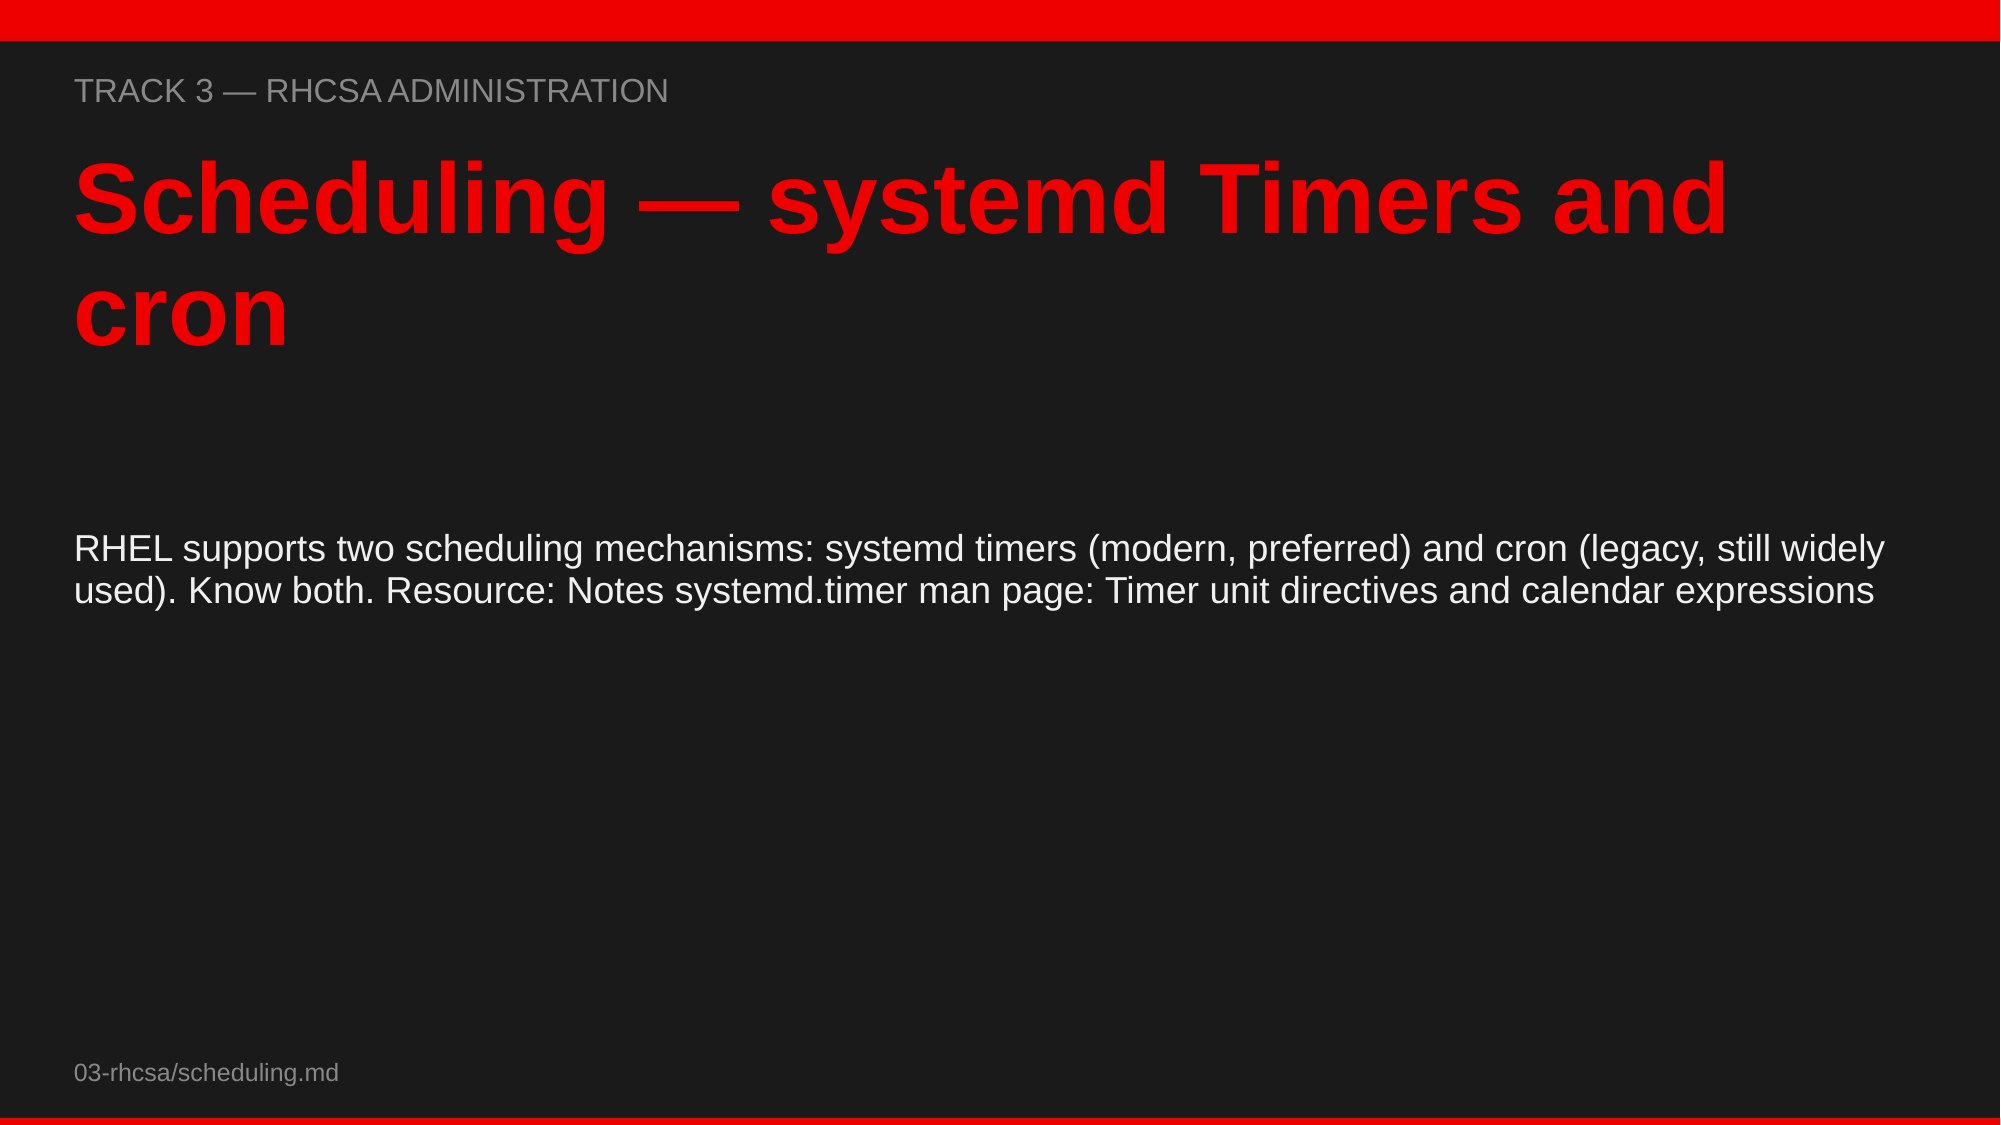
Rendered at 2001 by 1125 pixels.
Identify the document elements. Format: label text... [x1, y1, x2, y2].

text_box TRACK 3 — RHCSA ADMINISTRATION [59, 64, 1942, 119]
text_box Scheduling — systemd Timers and cron [59, 135, 1942, 461]
text_box [0, 0, 2001, 42]
text_box RHEL supports two scheduling mechanisms: systemd timers (modern, preferred) and cron (legacy, still widely used). Know both. Resource: Notes systemd.timer man page: Timer unit directives and calendar expressions [59, 519, 1942, 727]
text_box 03-rhcsa/scheduling.md [59, 1051, 1942, 1093]
text_box [0, 1117, 2001, 1125]
